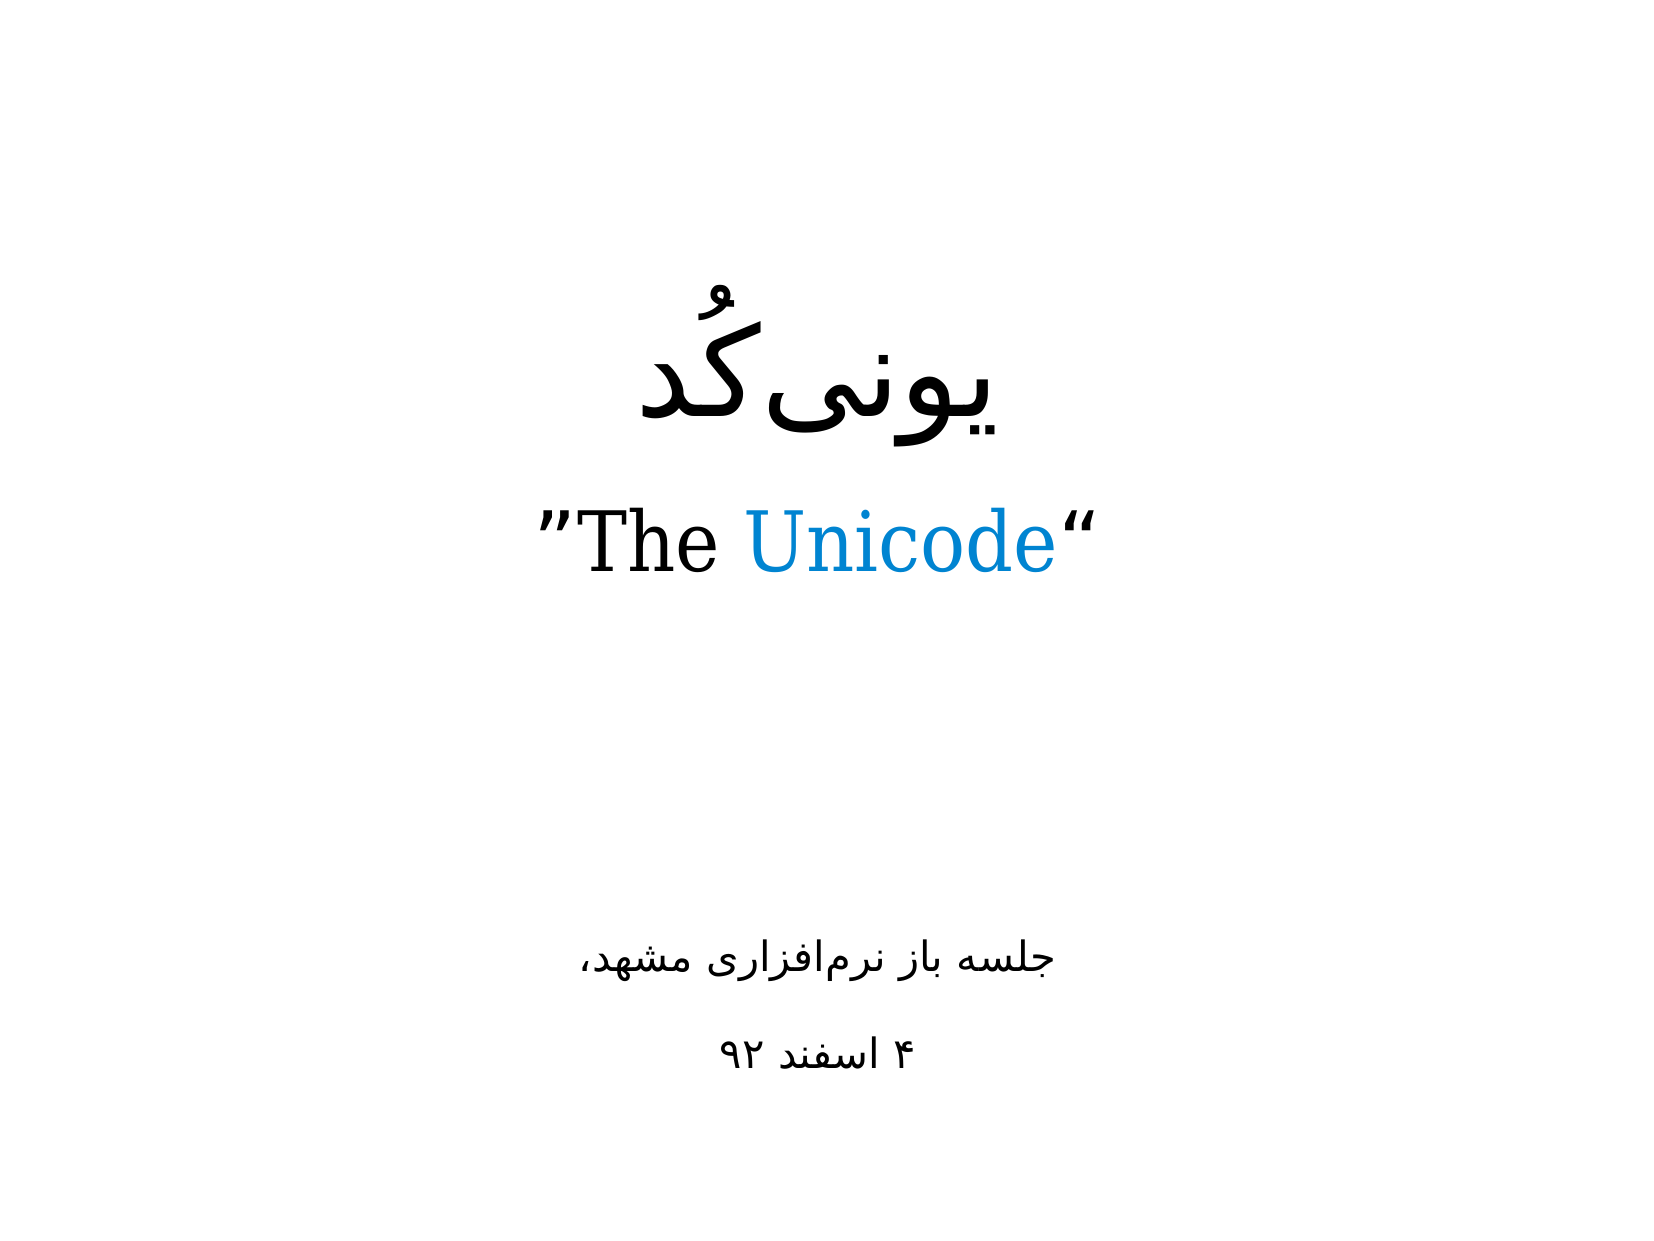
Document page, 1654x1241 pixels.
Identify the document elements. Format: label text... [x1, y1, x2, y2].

text_box یونی‌کُد “The Unicode” جلسه باز نرم‌افزاری مشهد، ۴ اسفند ۹۲ [90, 332, 1546, 1138]
